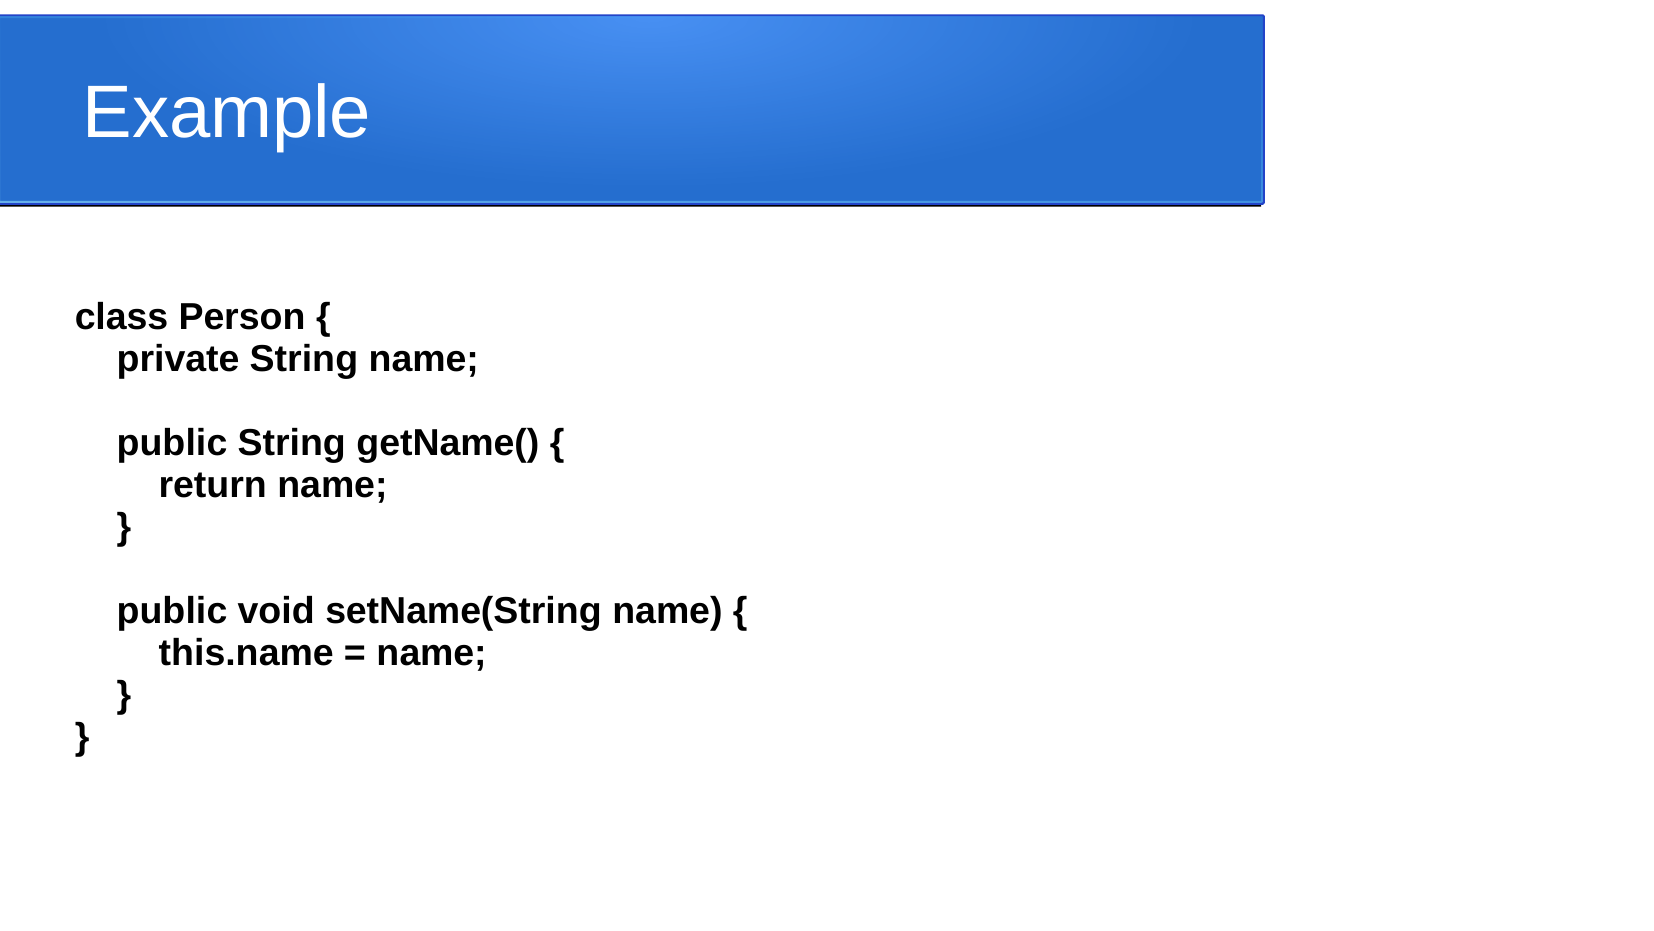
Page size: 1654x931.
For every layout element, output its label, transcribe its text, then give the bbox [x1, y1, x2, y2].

title Example [82, 35, 1235, 189]
text_box class Person { private String name; public String getName() { return name; } public void setName(String name) { this.name = name; } } [60, 288, 764, 766]
